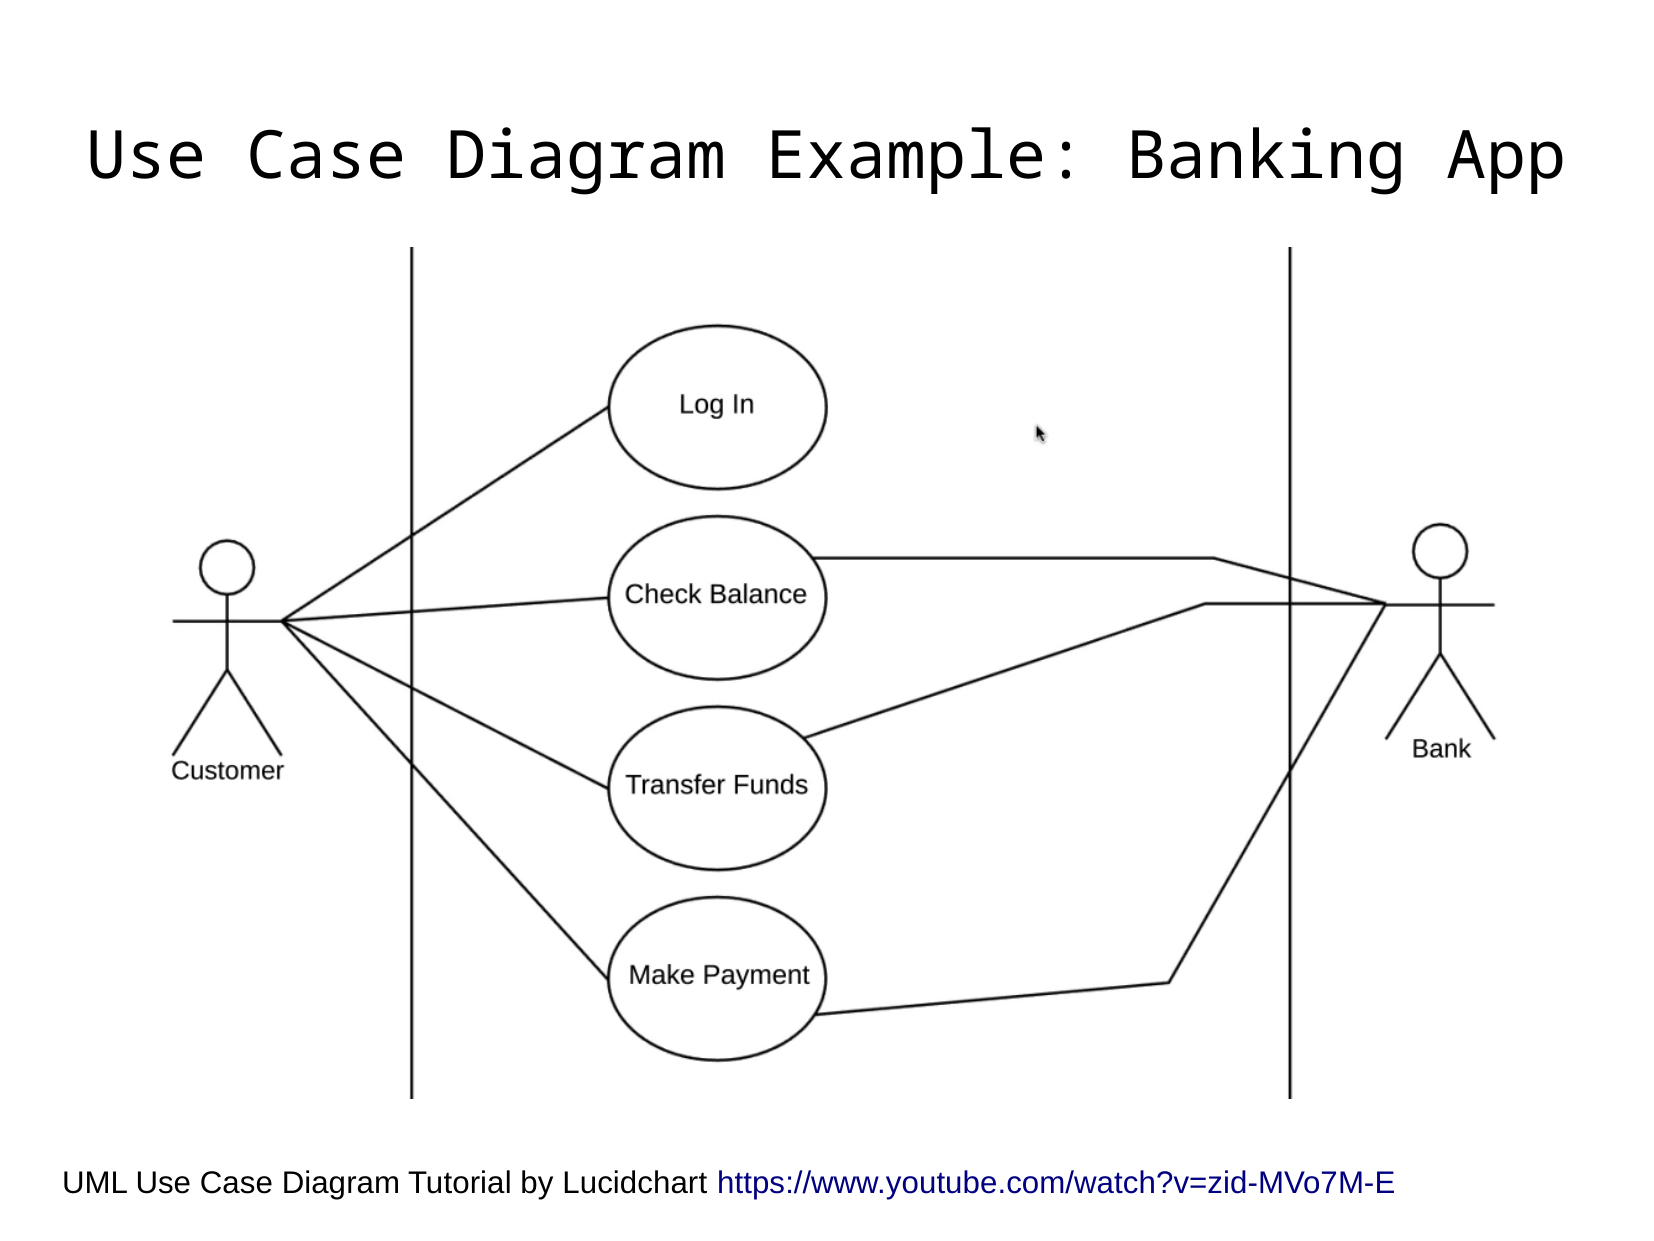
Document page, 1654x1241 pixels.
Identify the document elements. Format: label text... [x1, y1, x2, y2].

title Use Case Diagram Example: Banking App [82, 49, 1571, 257]
picture [140, 247, 1521, 1099]
text_box UML Use Case Diagram Tutorial by Lucidchart https://www.youtube.com/watch?v=zid-MVo7M-E [47, 1157, 1619, 1241]
